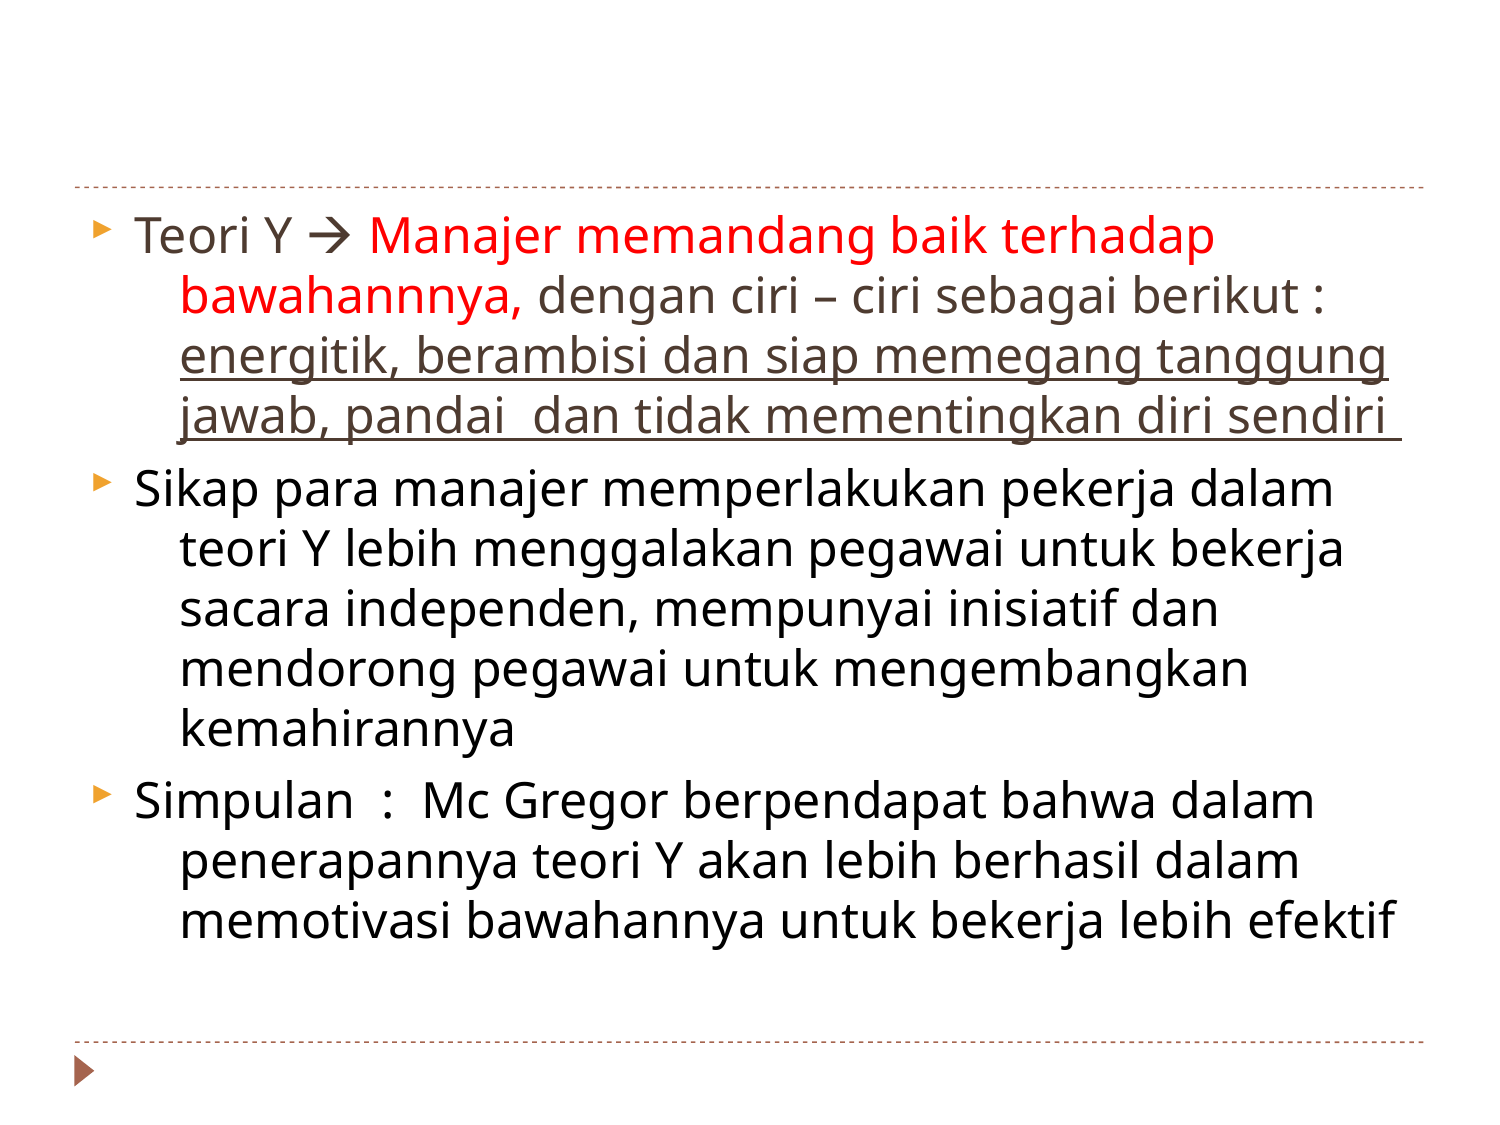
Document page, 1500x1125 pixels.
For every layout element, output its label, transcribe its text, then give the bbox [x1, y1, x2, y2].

list Teori Y  Manajer memandang baik terhadap bawahannnya, dengan ciri – ciri sebagai berikut : energitik, berambisi dan siap memegang tanggung jawab, pandai dan tidak mementingkan diri sendiri Sikap para manajer memperlakukan pekerja dalam teori Y lebih menggalakan pegawai untuk bekerja sacara independen, mempunyai inisiatif dan mendorong pegawai untuk mengembangkan kemahirannya Simpulan : Mc Gregor berpendapat bahwa dalam penerapannya teori Y akan lebih berhasil dalam memotivasi bawahannya untuk bekerja lebih efektif [75, 196, 1426, 1010]
